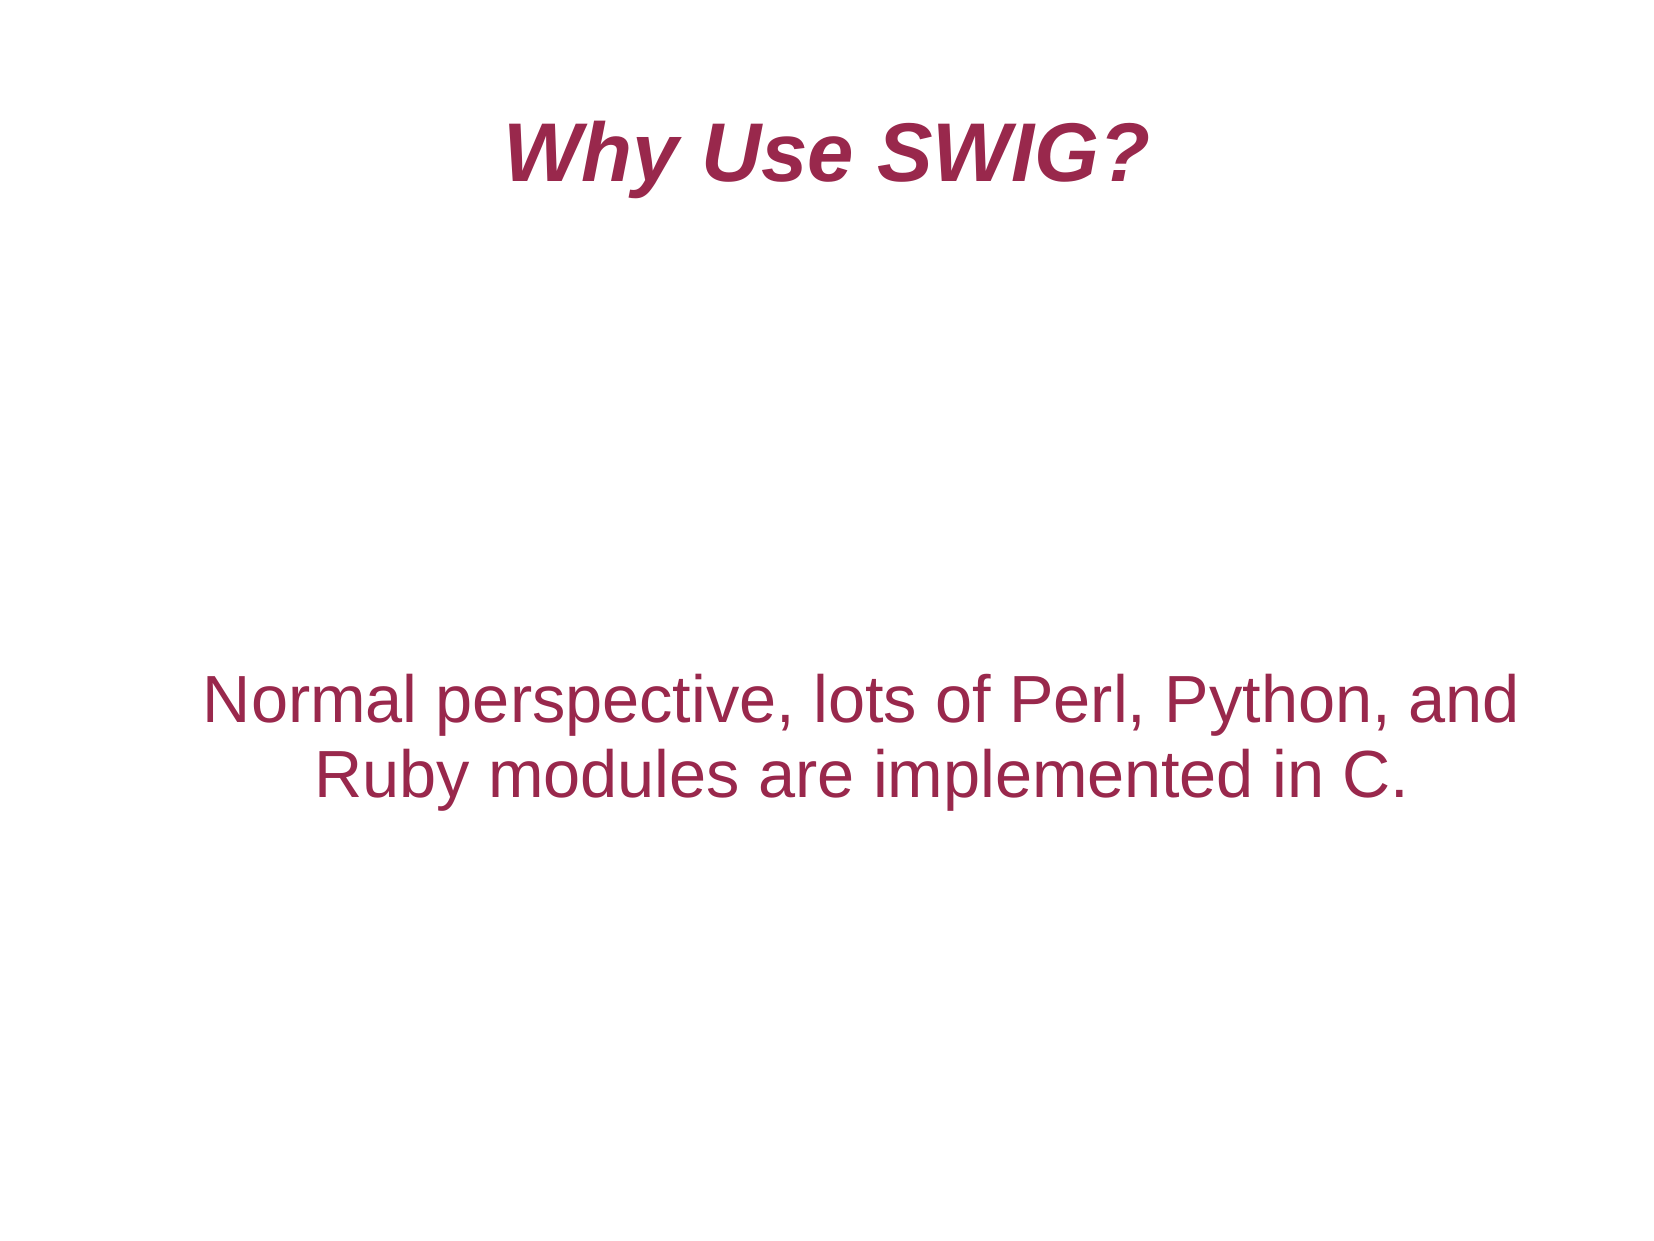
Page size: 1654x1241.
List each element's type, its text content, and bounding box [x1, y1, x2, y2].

title Why Use SWIG? [82, 49, 1571, 257]
subtitle Normal perspective, lots of Perl, Python, and Ruby modules are implemented in C. [82, 290, 1571, 1109]
